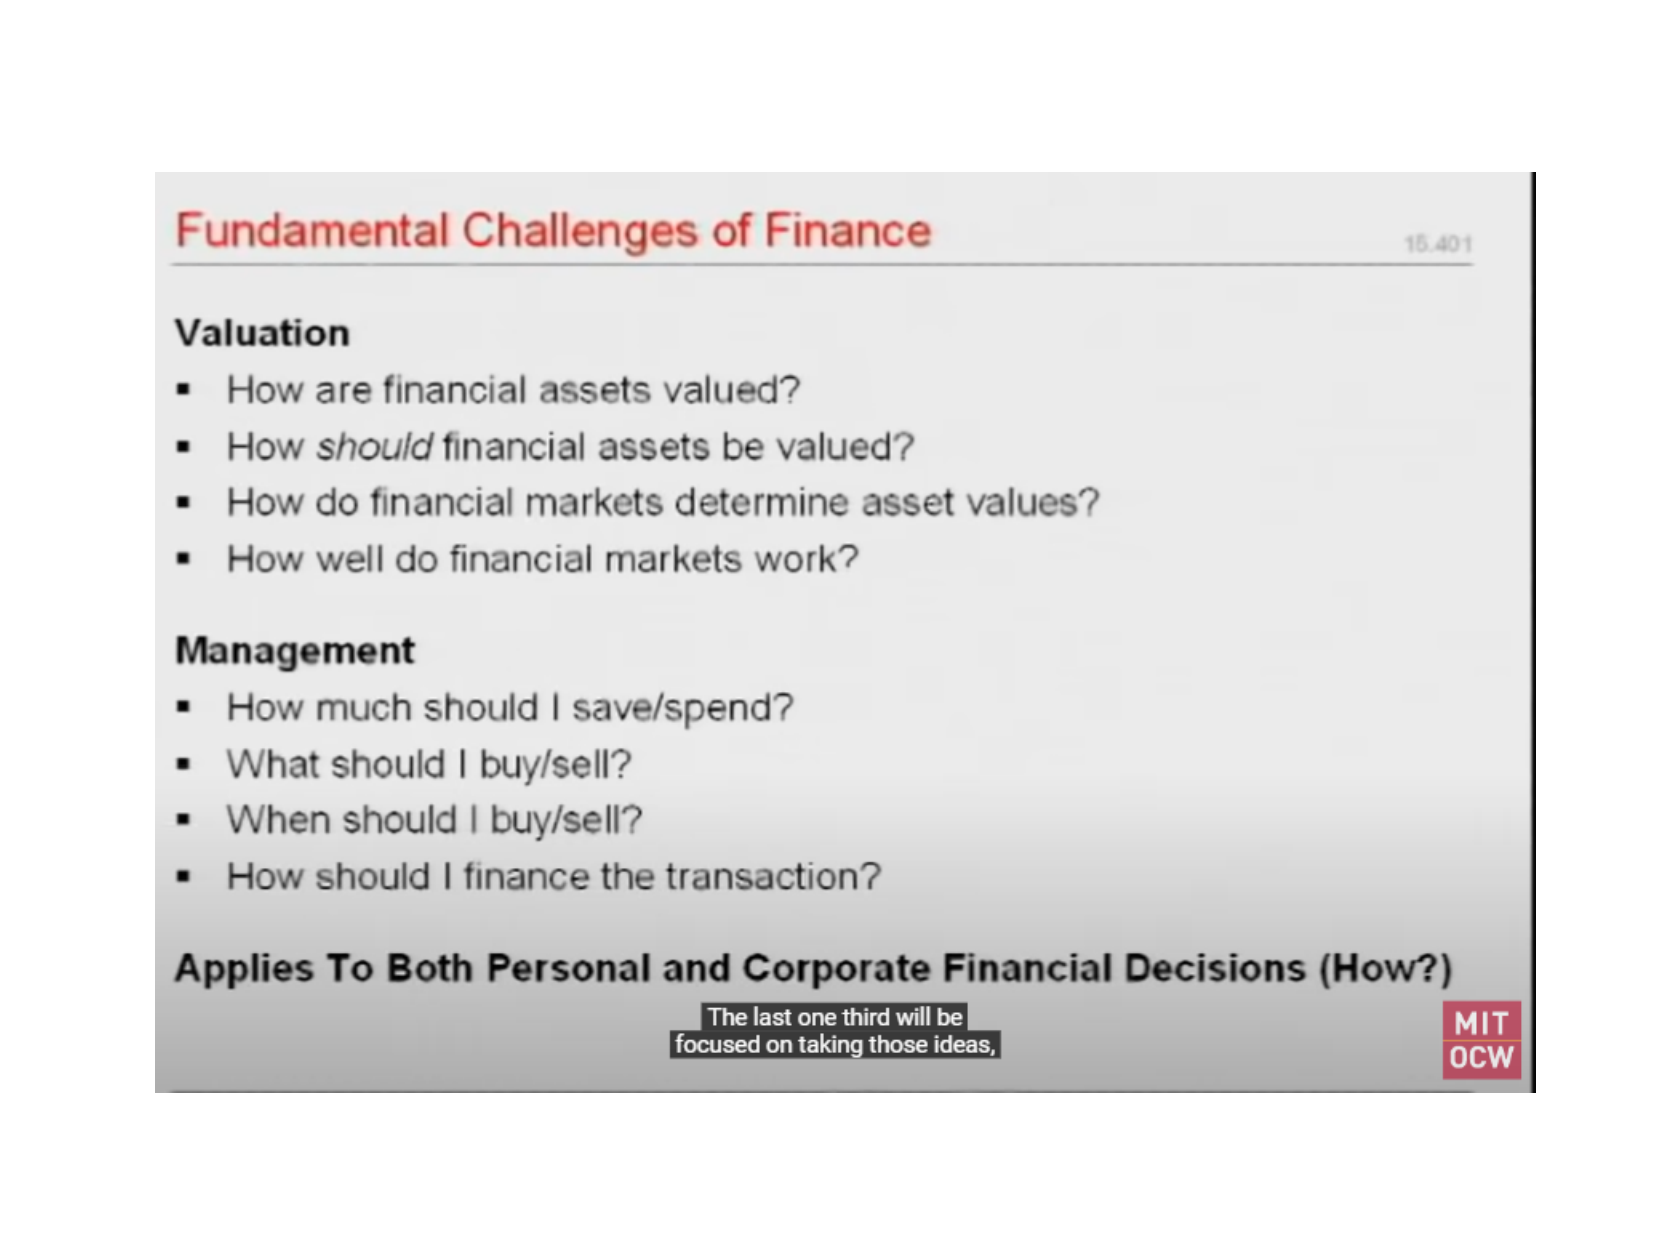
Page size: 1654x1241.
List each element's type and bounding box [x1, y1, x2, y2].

picture [155, 172, 1536, 1093]
